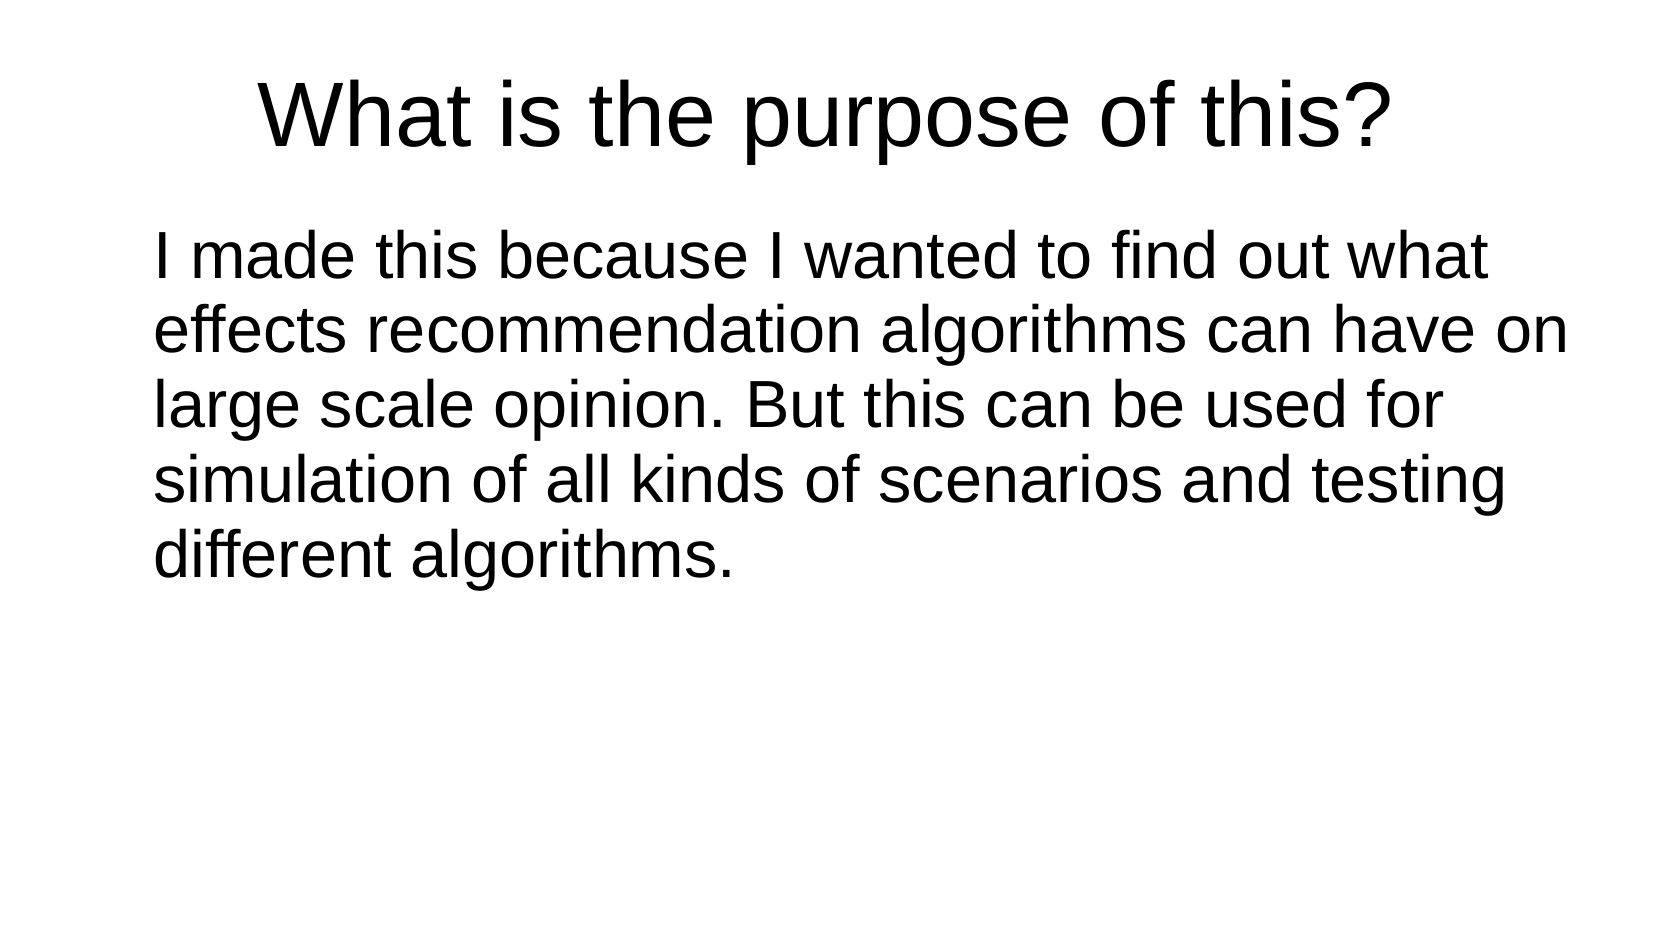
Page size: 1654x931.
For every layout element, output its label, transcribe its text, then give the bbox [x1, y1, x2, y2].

title What is the purpose of this? [82, 37, 1571, 193]
list I made this because I wanted to find out what effects recommendation algorithms can have on large scale opinion. But this can be used for simulation of all kinds of scenarios and testing different algorithms. [82, 217, 1571, 758]
